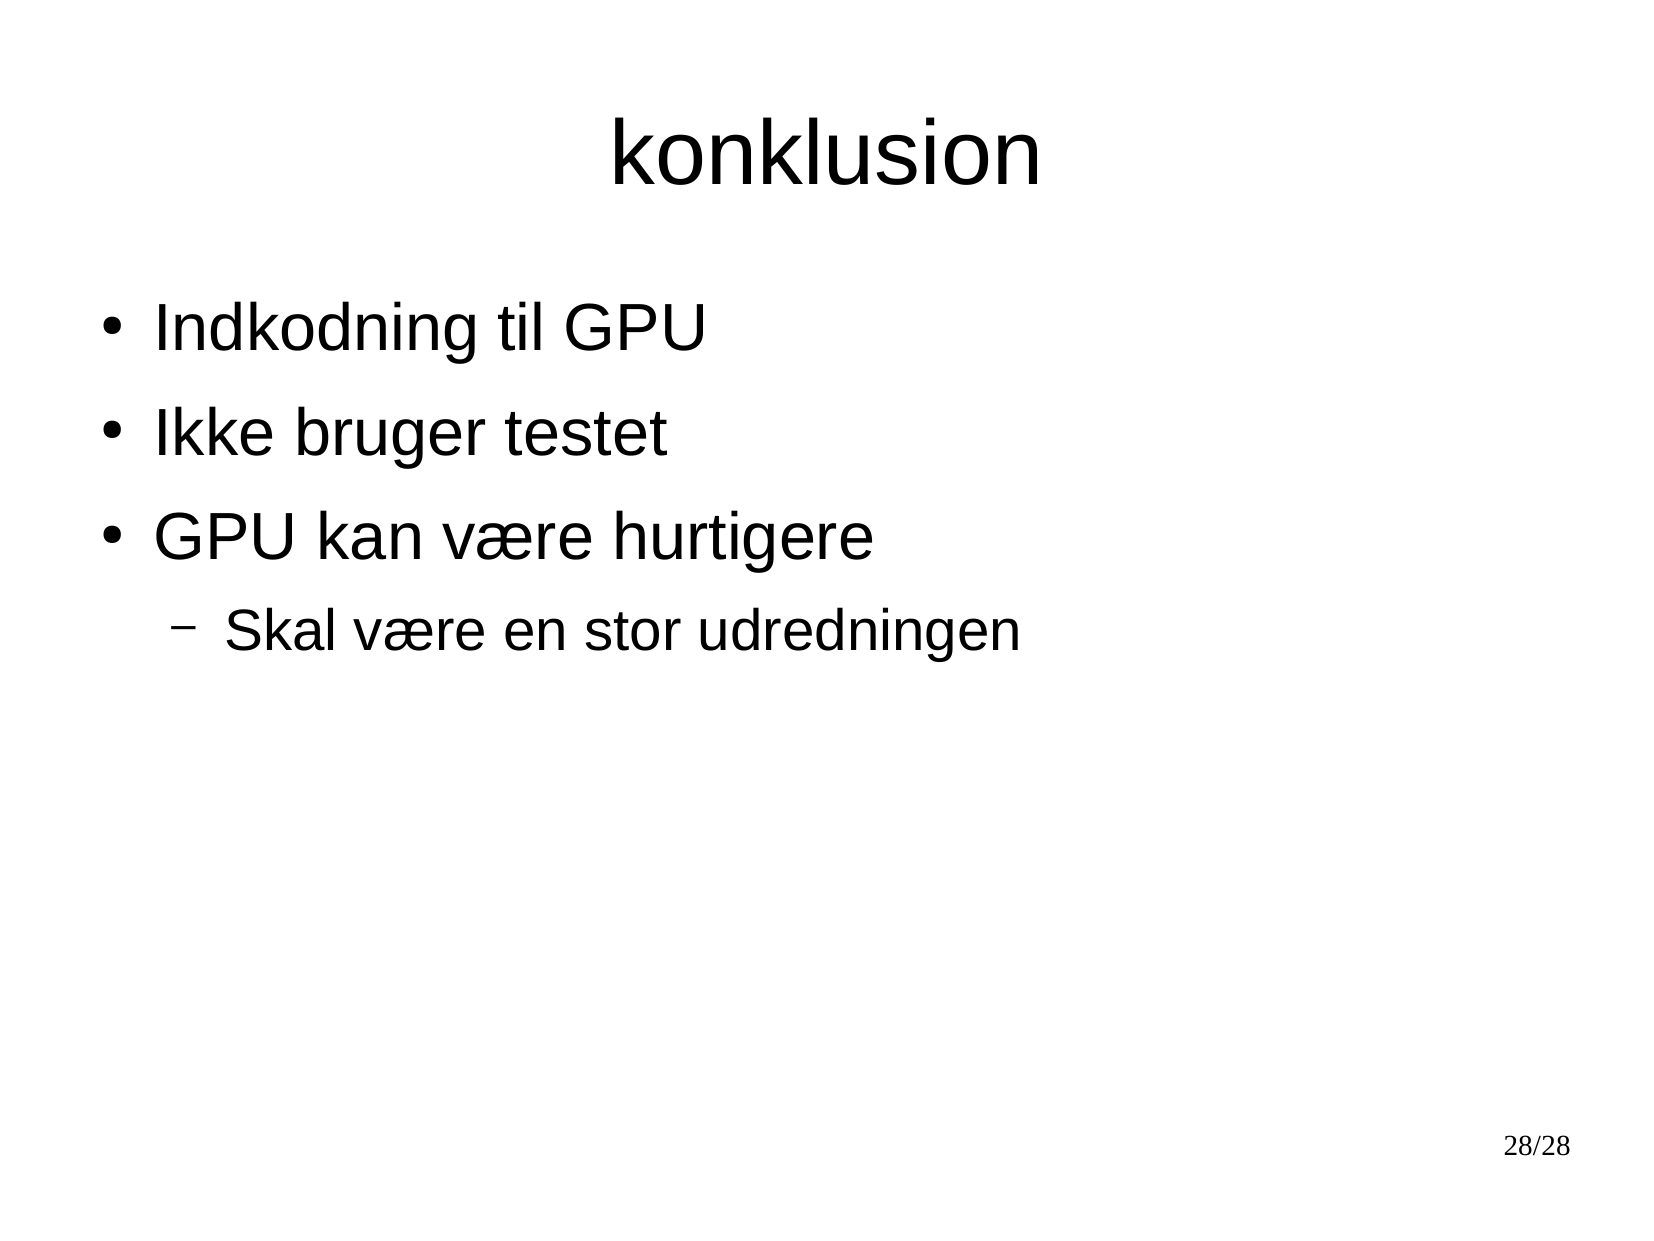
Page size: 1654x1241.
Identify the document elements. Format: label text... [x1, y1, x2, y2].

list Indkodning til GPU Ikke bruger testet GPU kan være hurtigere Skal være en stor udredningen [82, 290, 1571, 1010]
title konklusion [82, 49, 1571, 257]
